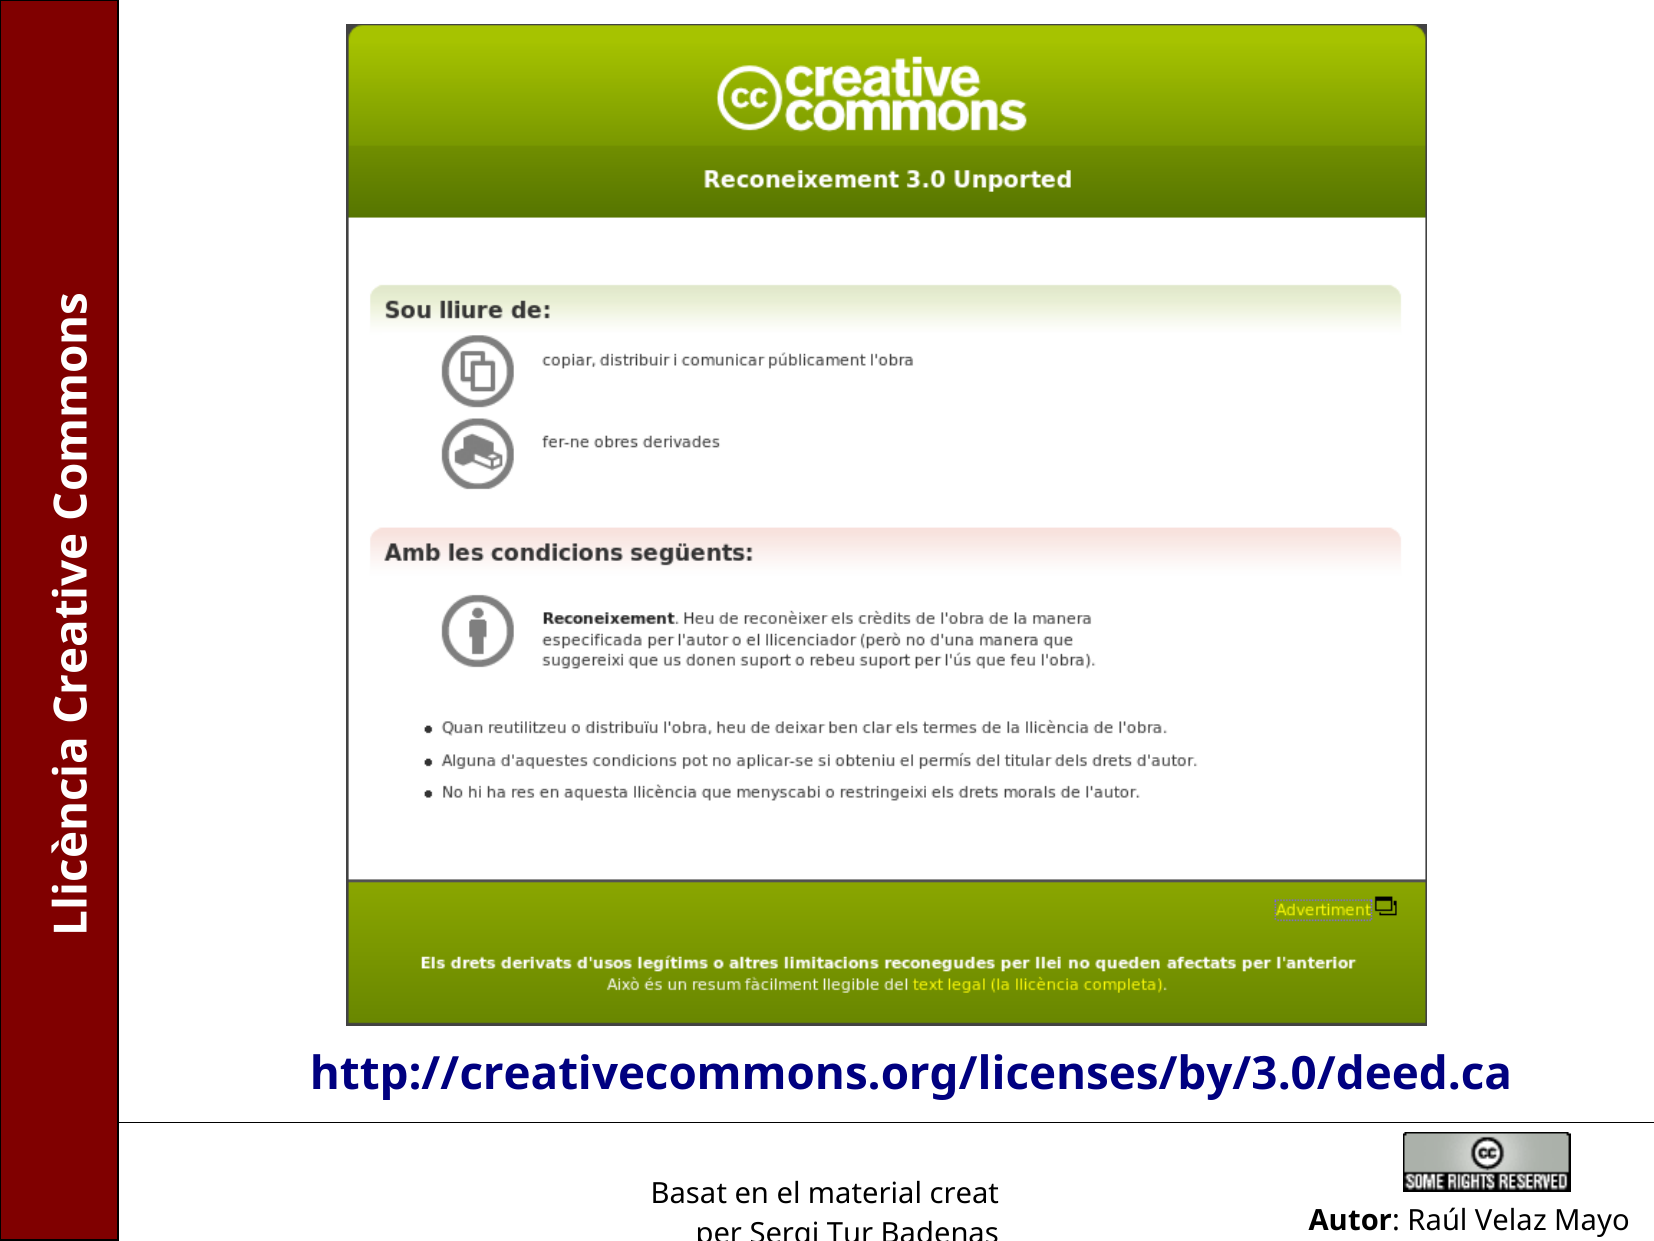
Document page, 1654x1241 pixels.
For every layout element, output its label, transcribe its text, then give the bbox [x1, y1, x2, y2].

text_box http://creativecommons.org/licenses/by/3.0/deed.ca [295, 1033, 1580, 1104]
picture [346, 24, 1427, 1026]
picture [1403, 1132, 1571, 1192]
